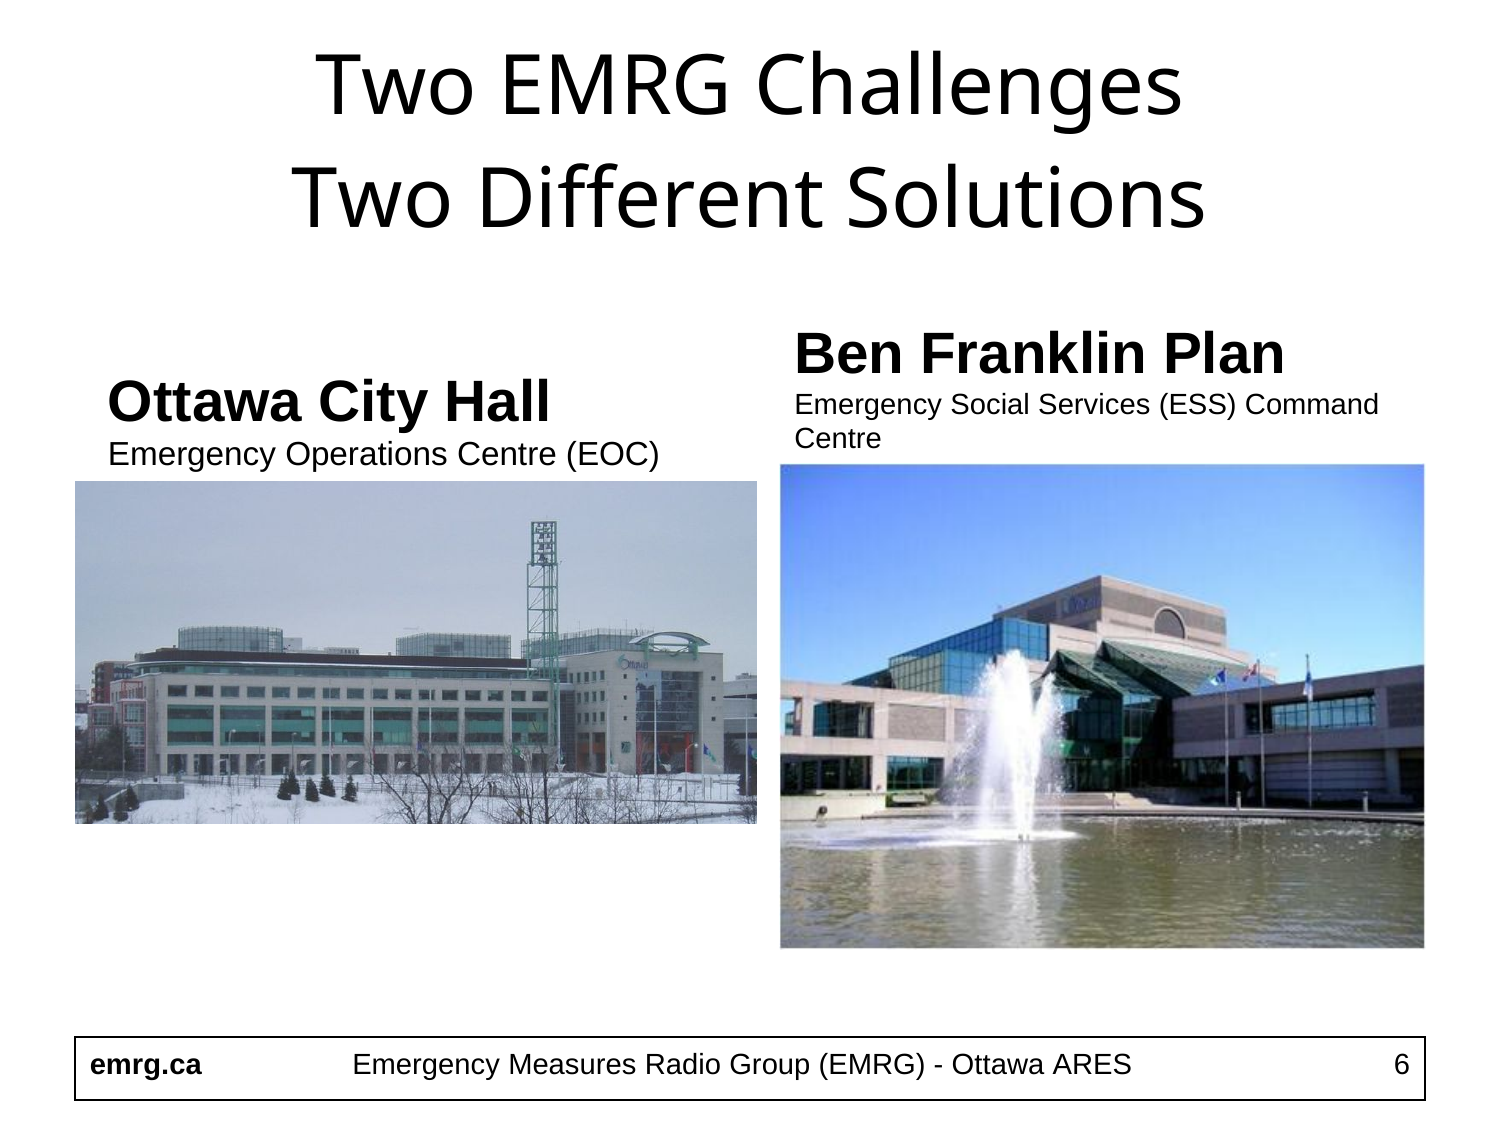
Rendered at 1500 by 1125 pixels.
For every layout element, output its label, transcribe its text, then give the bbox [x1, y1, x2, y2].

picture [75, 481, 757, 824]
text_box Emergency Measures Radio Group (EMRG) - Ottawa ARES [247, 1037, 1238, 1103]
text_box Ben Franklin Plan Emergency Social Services (ESS) Command Centre [779, 307, 1449, 463]
text_box <number> [1246, 1037, 1426, 1103]
text_box Ottawa City Hall Emergency Operations Centre (EOC) [93, 354, 757, 481]
title Two EMRG Challenges Two Different Solutions [75, 31, 1426, 247]
picture [779, 463, 1426, 950]
